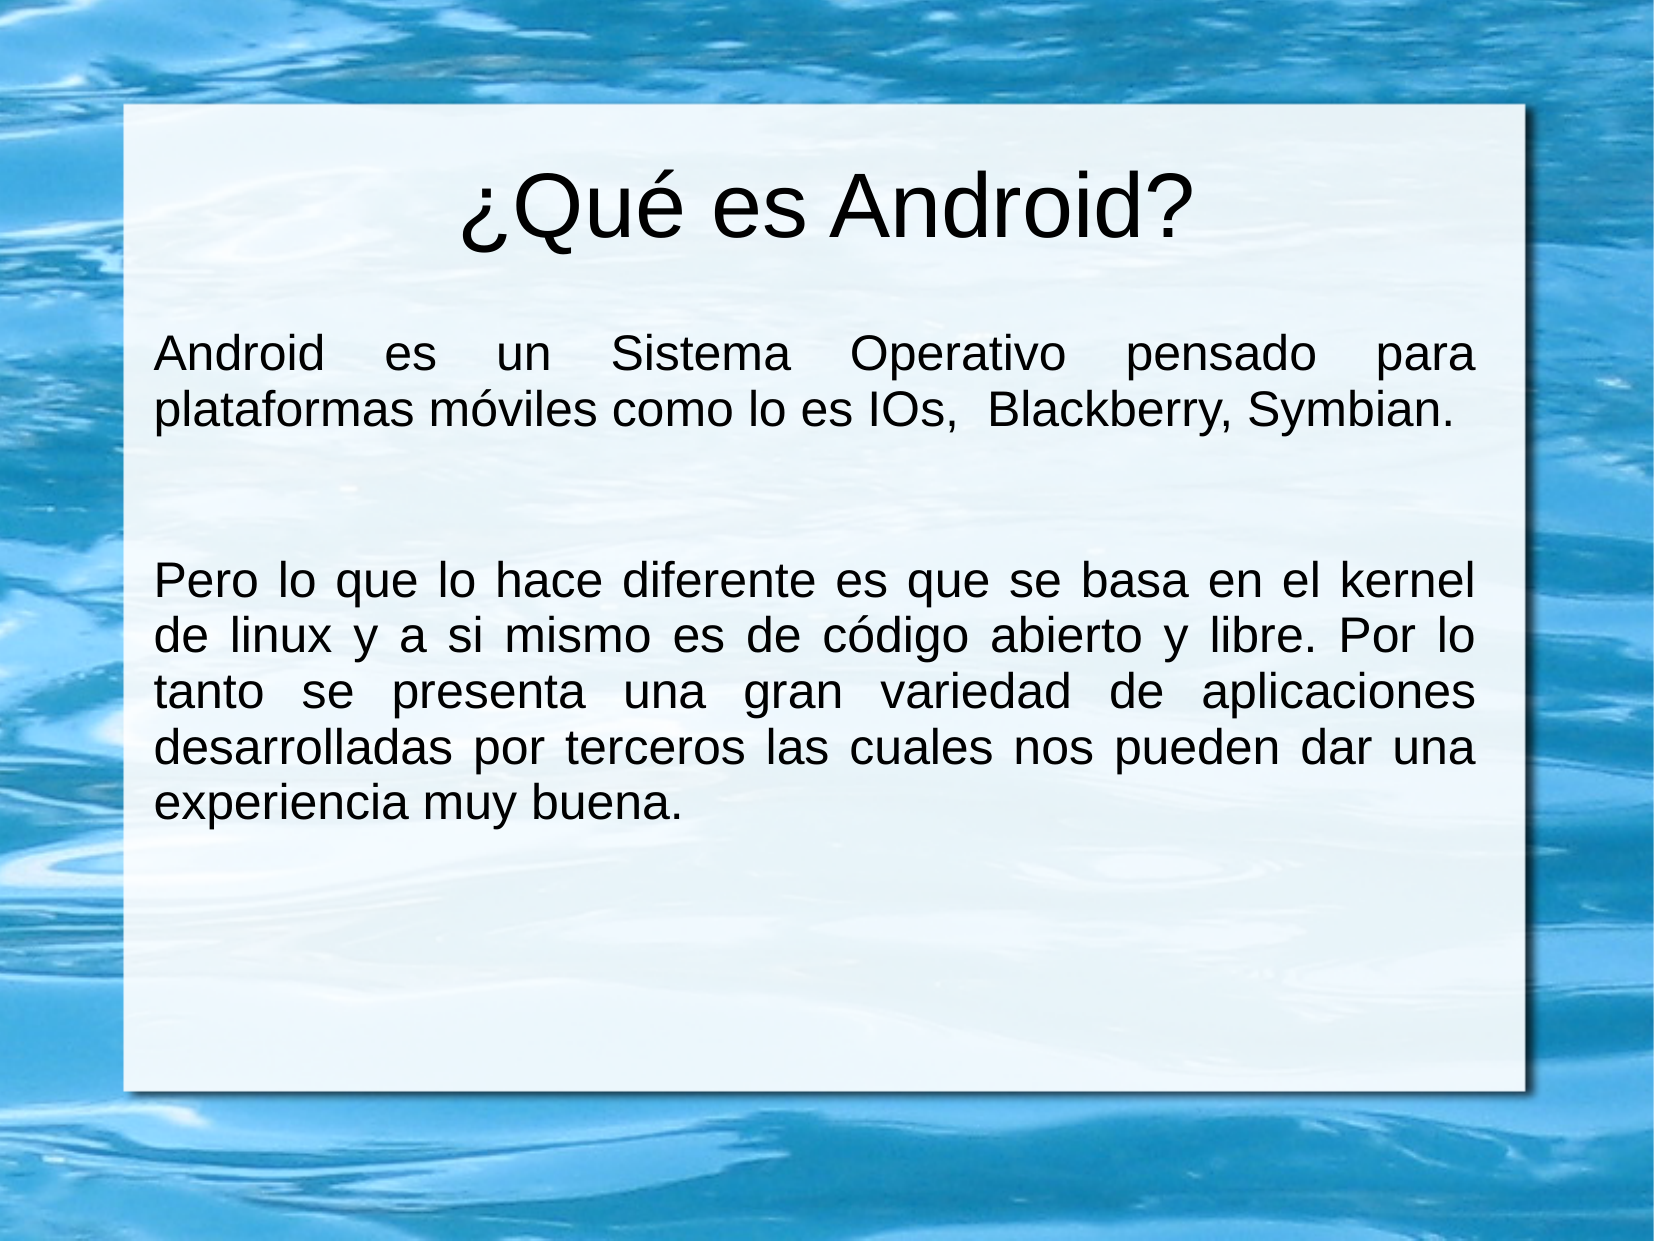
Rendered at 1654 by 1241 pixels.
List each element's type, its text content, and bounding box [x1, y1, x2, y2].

title ¿Qué es Android? [82, 102, 1571, 310]
picture [0, 0, 1654, 1241]
list Android es un Sistema Operativo pensado para plataformas móviles como lo es IOs, Blackberry, Symbian. Pero lo que lo hace diferente es que se basa en el kernel de linux y a si mismo es de código abierto y libre. Por lo tanto se presenta una gran variedad de aplicaciones desarrolladas por terceros las cuales nos pueden dar una experiencia muy buena. [82, 325, 1477, 1031]
